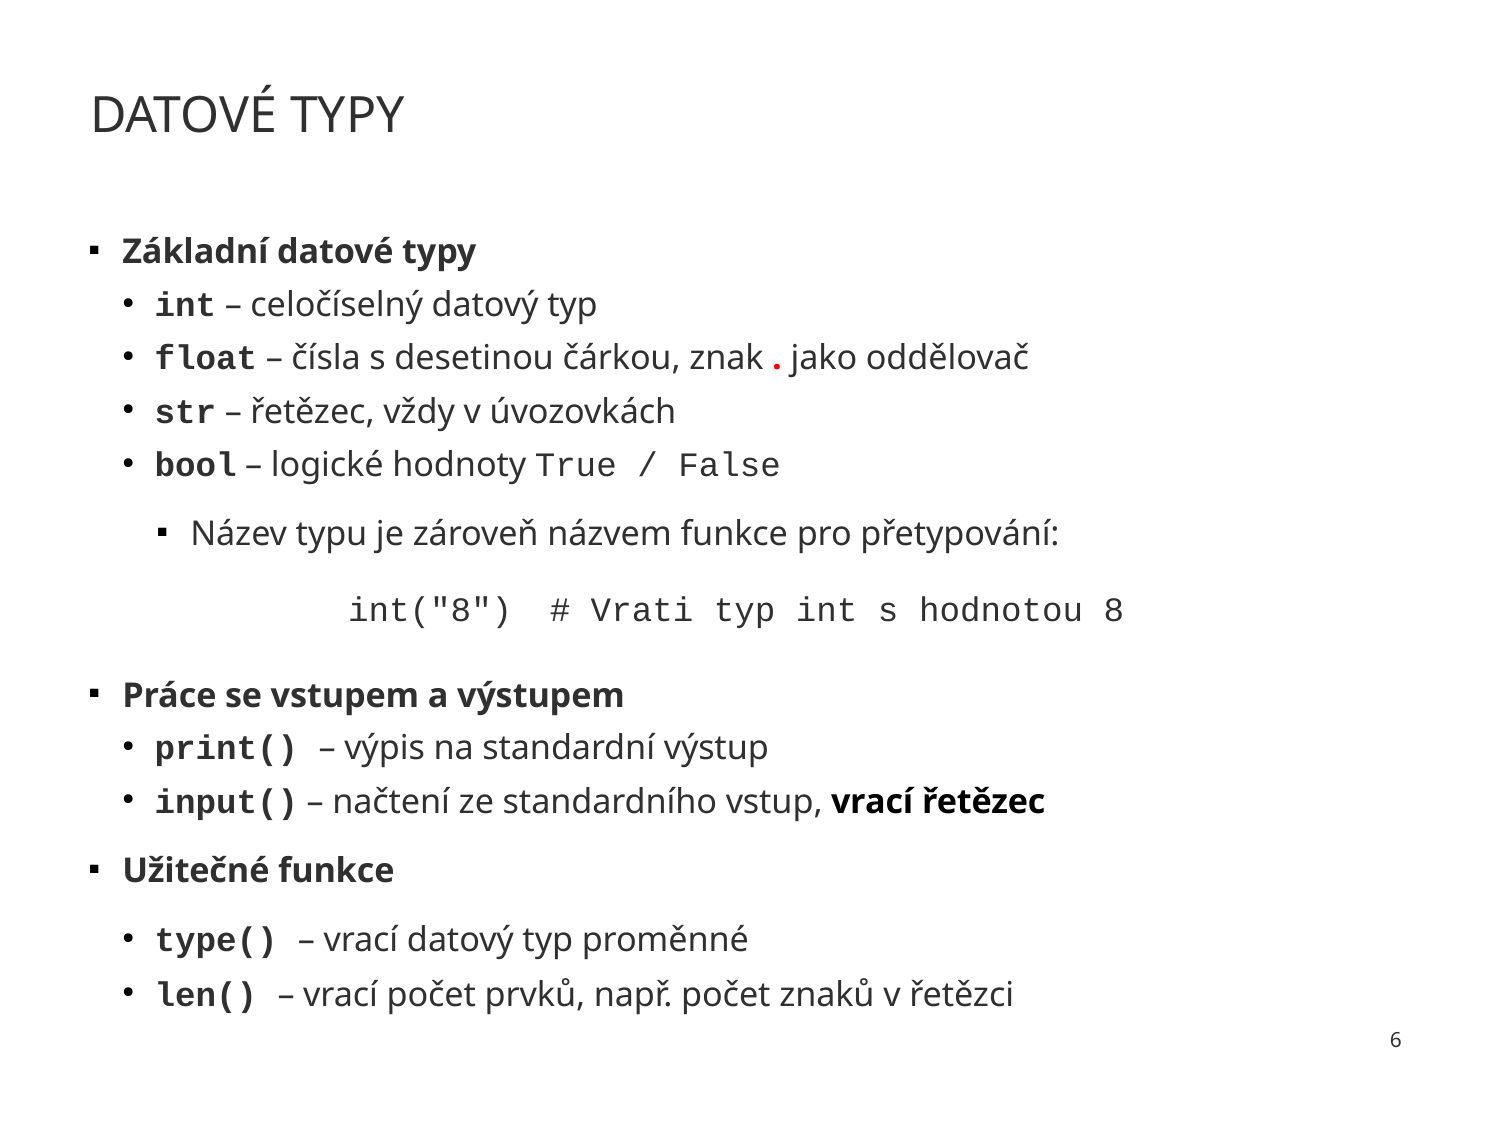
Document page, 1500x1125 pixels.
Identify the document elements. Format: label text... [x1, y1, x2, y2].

title Datové typy [75, 66, 1223, 161]
slide_number <číslo> [1343, 1010, 1417, 1071]
list Základní datové typy int – celočíselný datový typ float – čísla s desetinou čárkou, znak . jako oddělovač str – řetězec, vždy v úvozovkách bool – logické hodnoty True / False Název typu je zároveň názvem funkce pro přetypování: int("8") # Vrati typ int s hodnotou 8 Práce se vstupem a výstupem print() – výpis na standardní výstup input() – načtení ze standardního vstup, vrací řetězec Užitečné funkce type() – vrací datový typ proměnné len() – vrací počet prvků, např. počet znaků v řetězci [75, 219, 1329, 1035]
